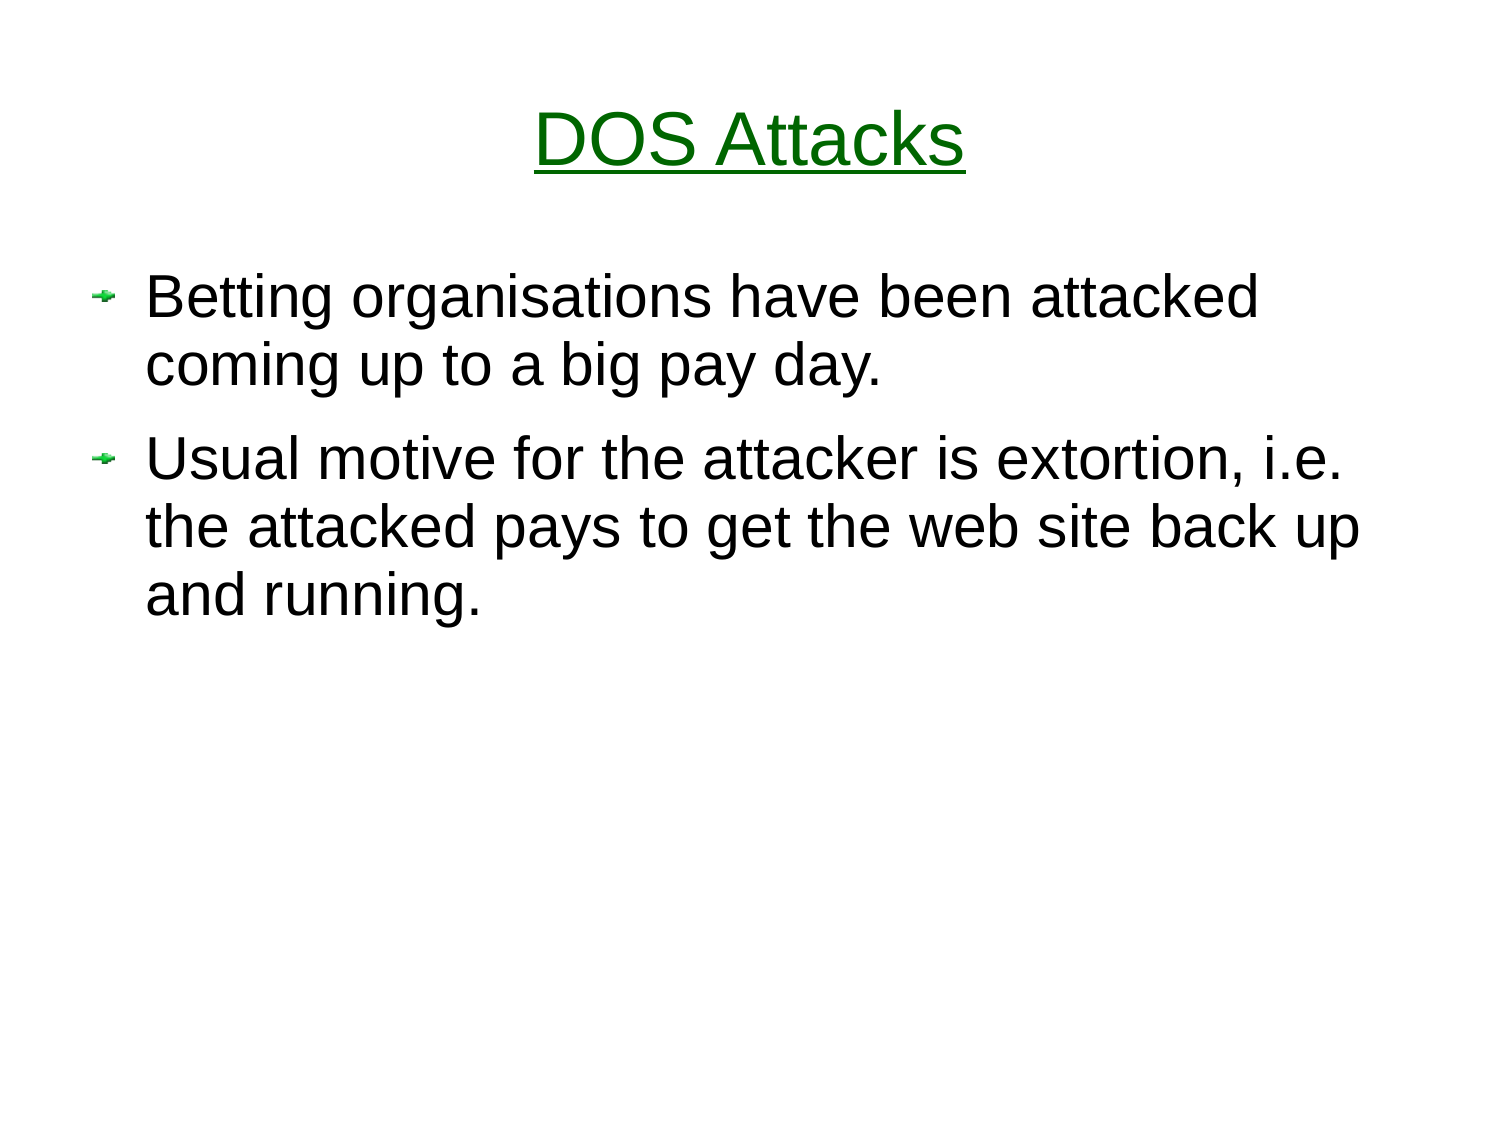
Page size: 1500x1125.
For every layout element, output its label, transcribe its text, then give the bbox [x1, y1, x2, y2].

list Betting organisations have been attacked coming up to a big pay day. Usual motive for the attacker is extortion, i.e. the attacked pays to get the web site back up and running. [75, 262, 1425, 1006]
title DOS Attacks [75, 45, 1425, 233]
